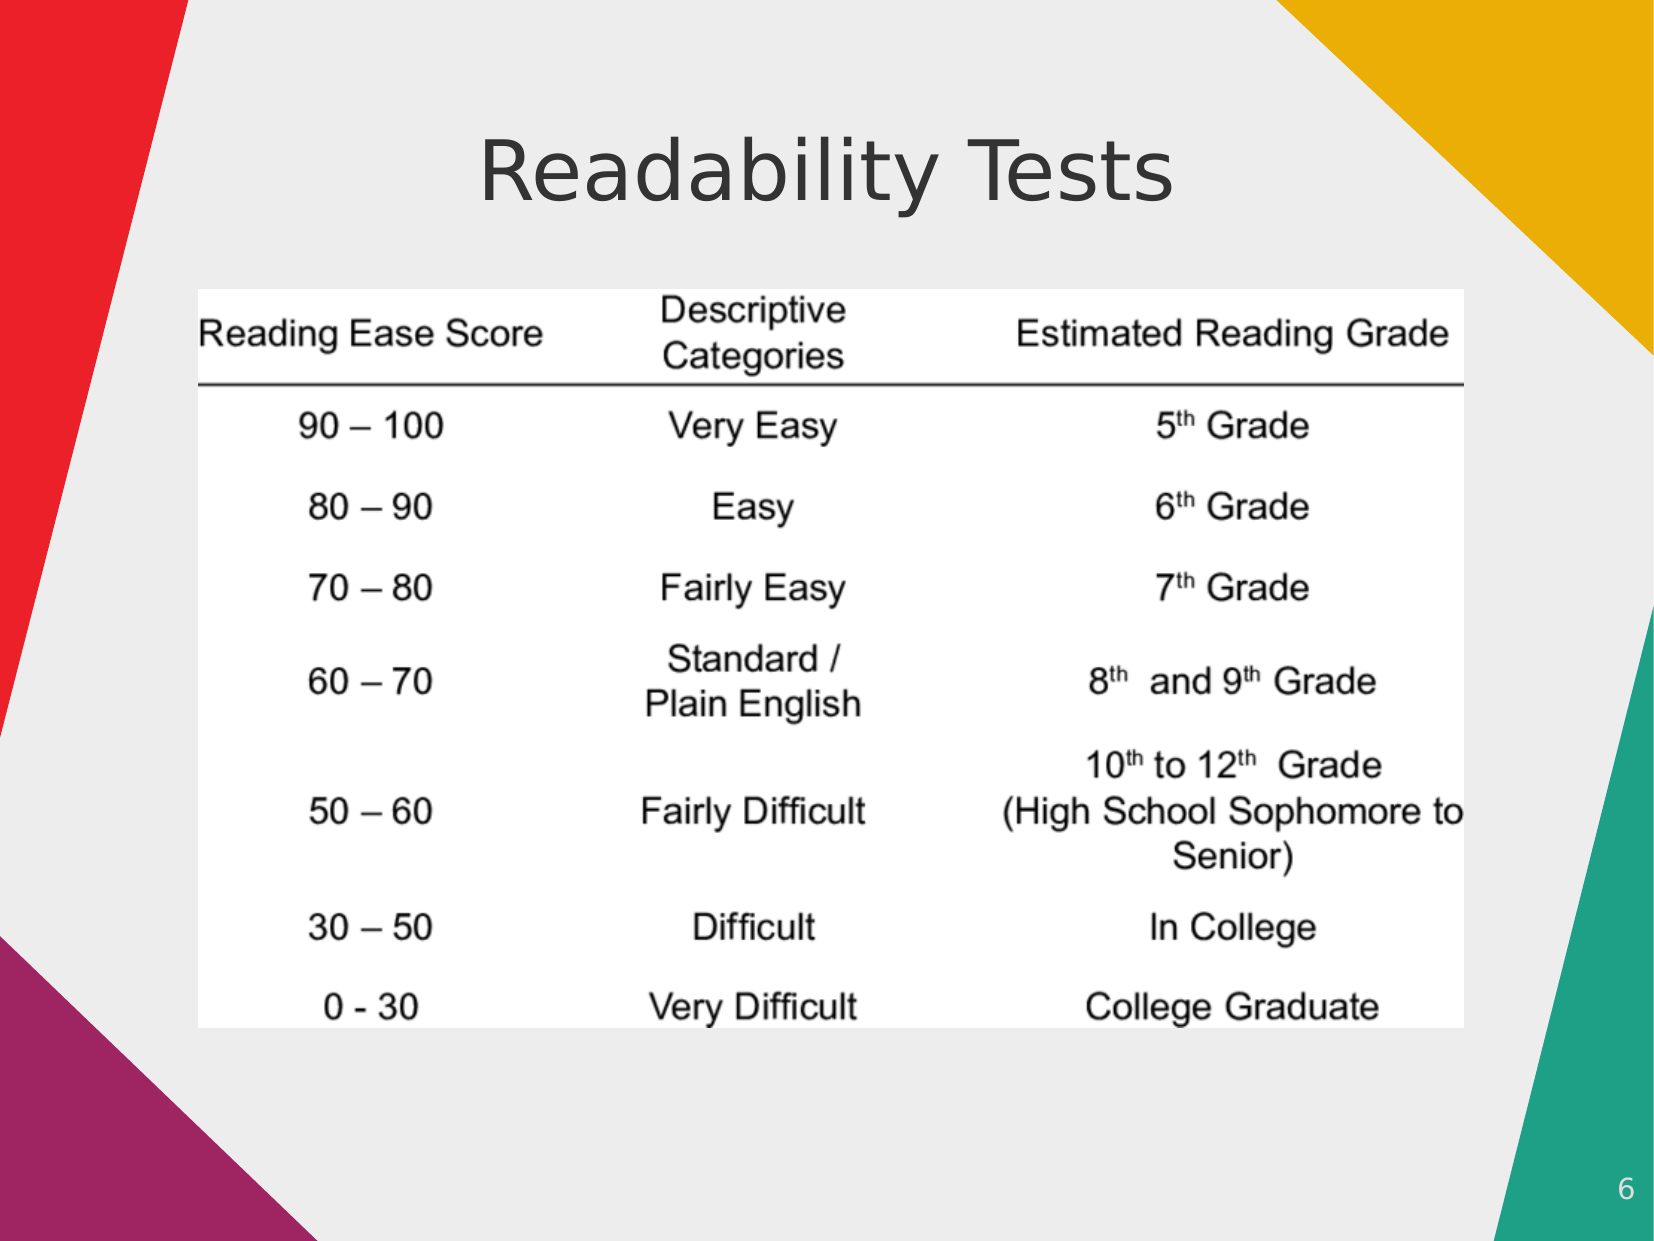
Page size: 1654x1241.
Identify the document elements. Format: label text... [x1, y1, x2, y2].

picture [198, 289, 1464, 1028]
title Readability Tests [114, 73, 1539, 271]
